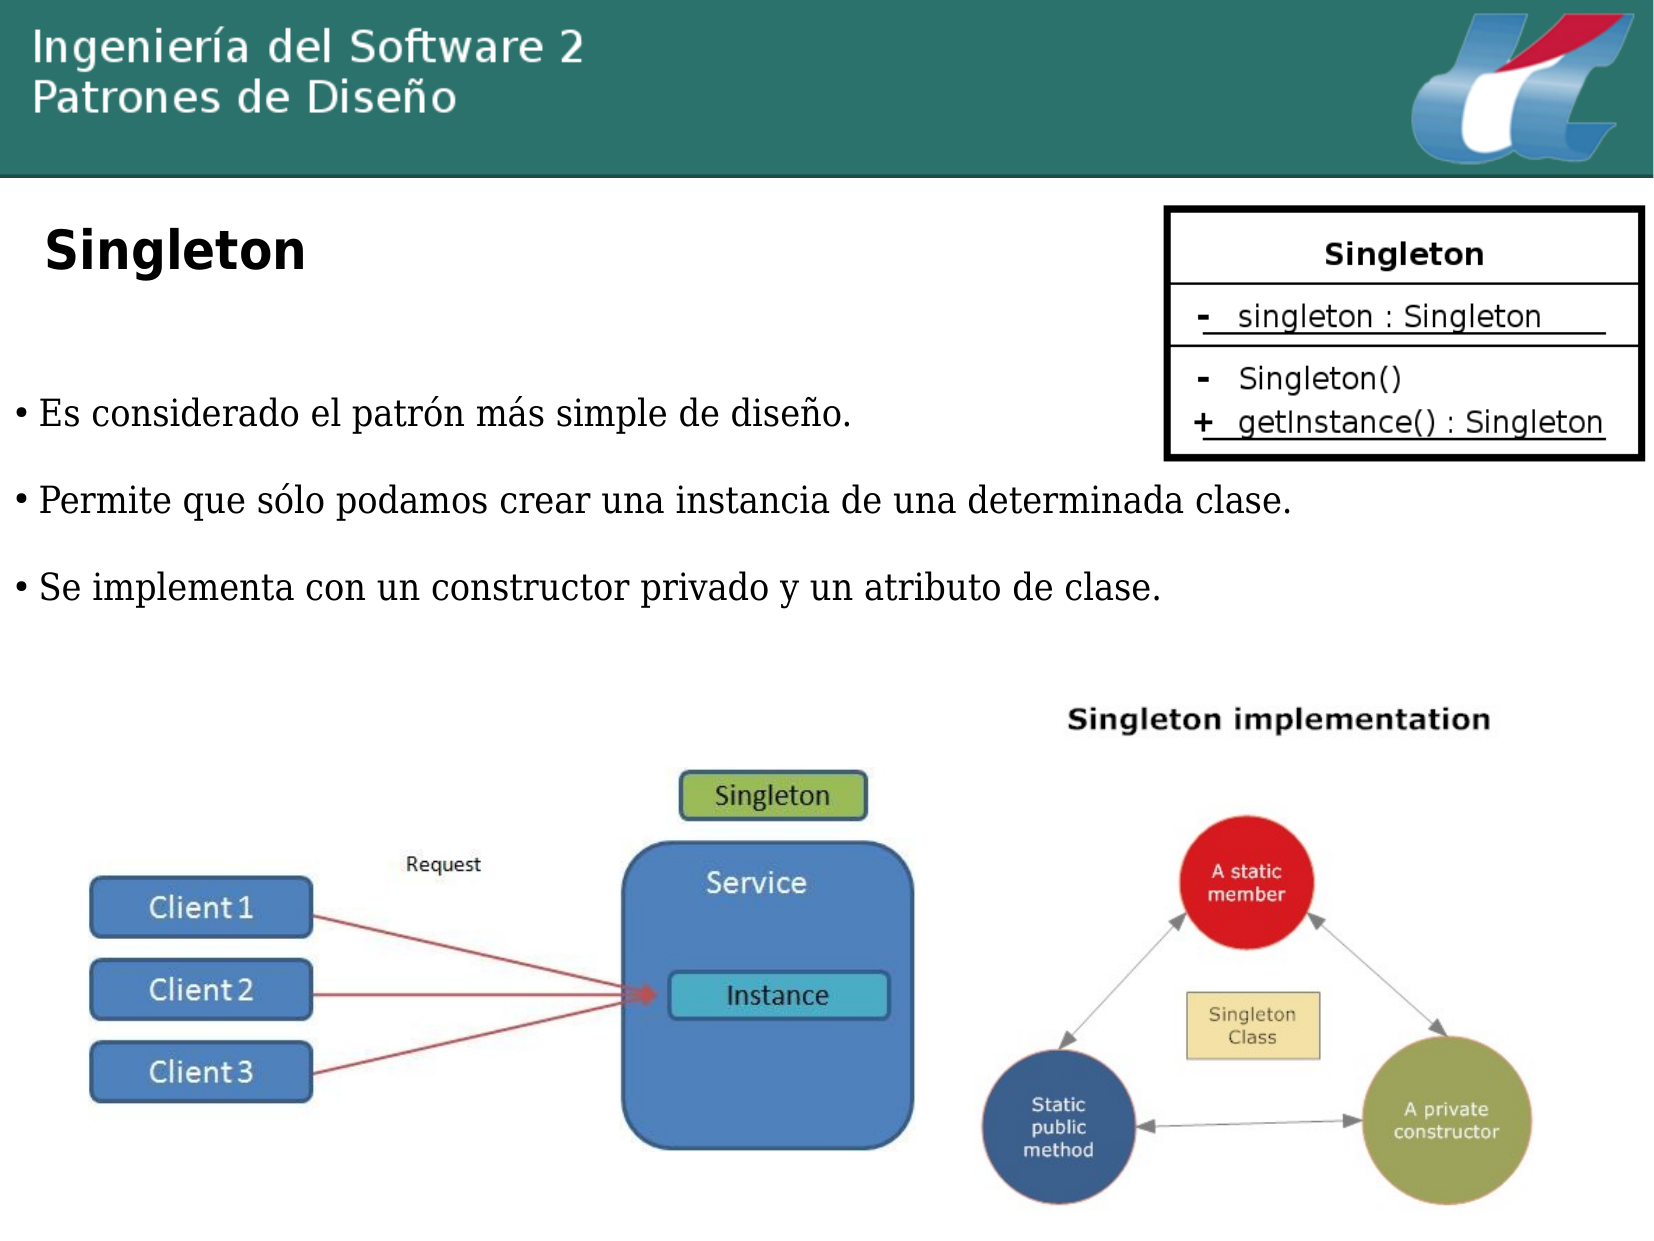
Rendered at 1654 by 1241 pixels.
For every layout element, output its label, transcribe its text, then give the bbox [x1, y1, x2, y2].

picture [0, 0, 1654, 520]
text_box Singleton [29, 211, 1108, 290]
picture [974, 694, 1536, 1211]
picture [88, 767, 916, 1152]
text_box Es considerado el patrón más simple de diseño. Permite que sólo podamos crear una instancia de una determinada clase. Se implementa con un constructor privado y un atributo de clase. [0, 384, 1654, 617]
